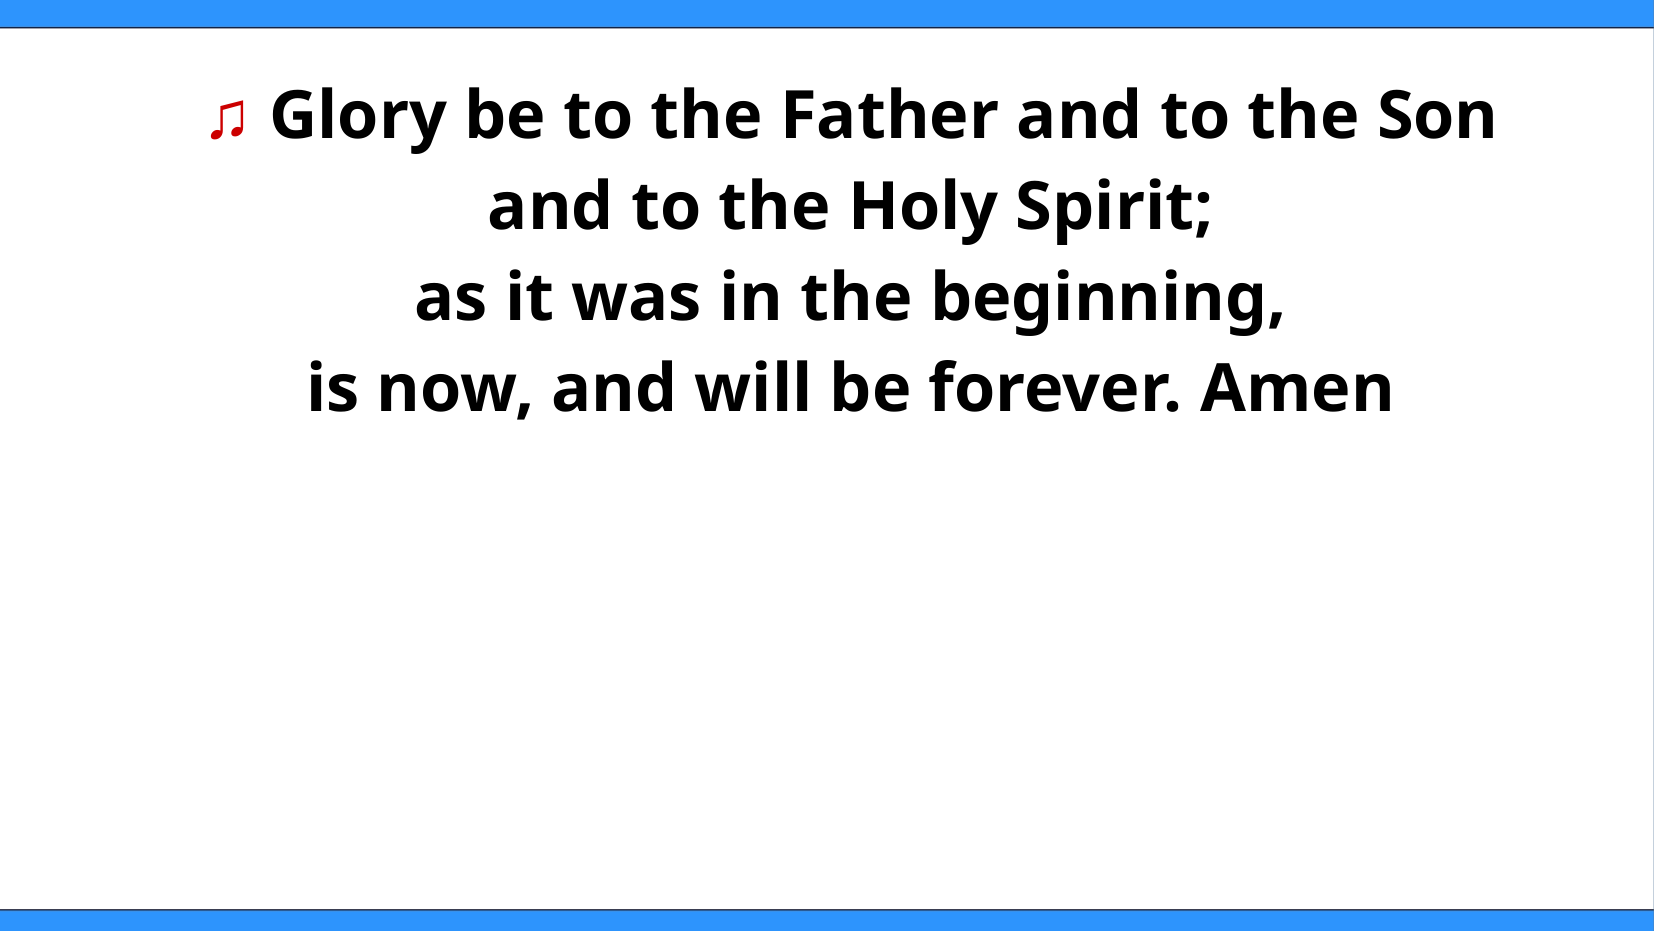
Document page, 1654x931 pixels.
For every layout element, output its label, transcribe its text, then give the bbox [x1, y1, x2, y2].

text_box ♫ Glory be to the Father and to the Son and to the Holy Spirit; as it was in the beginning, is now, and will be forever. Amen [75, 60, 1576, 451]
picture [0, 0, 1654, 931]
